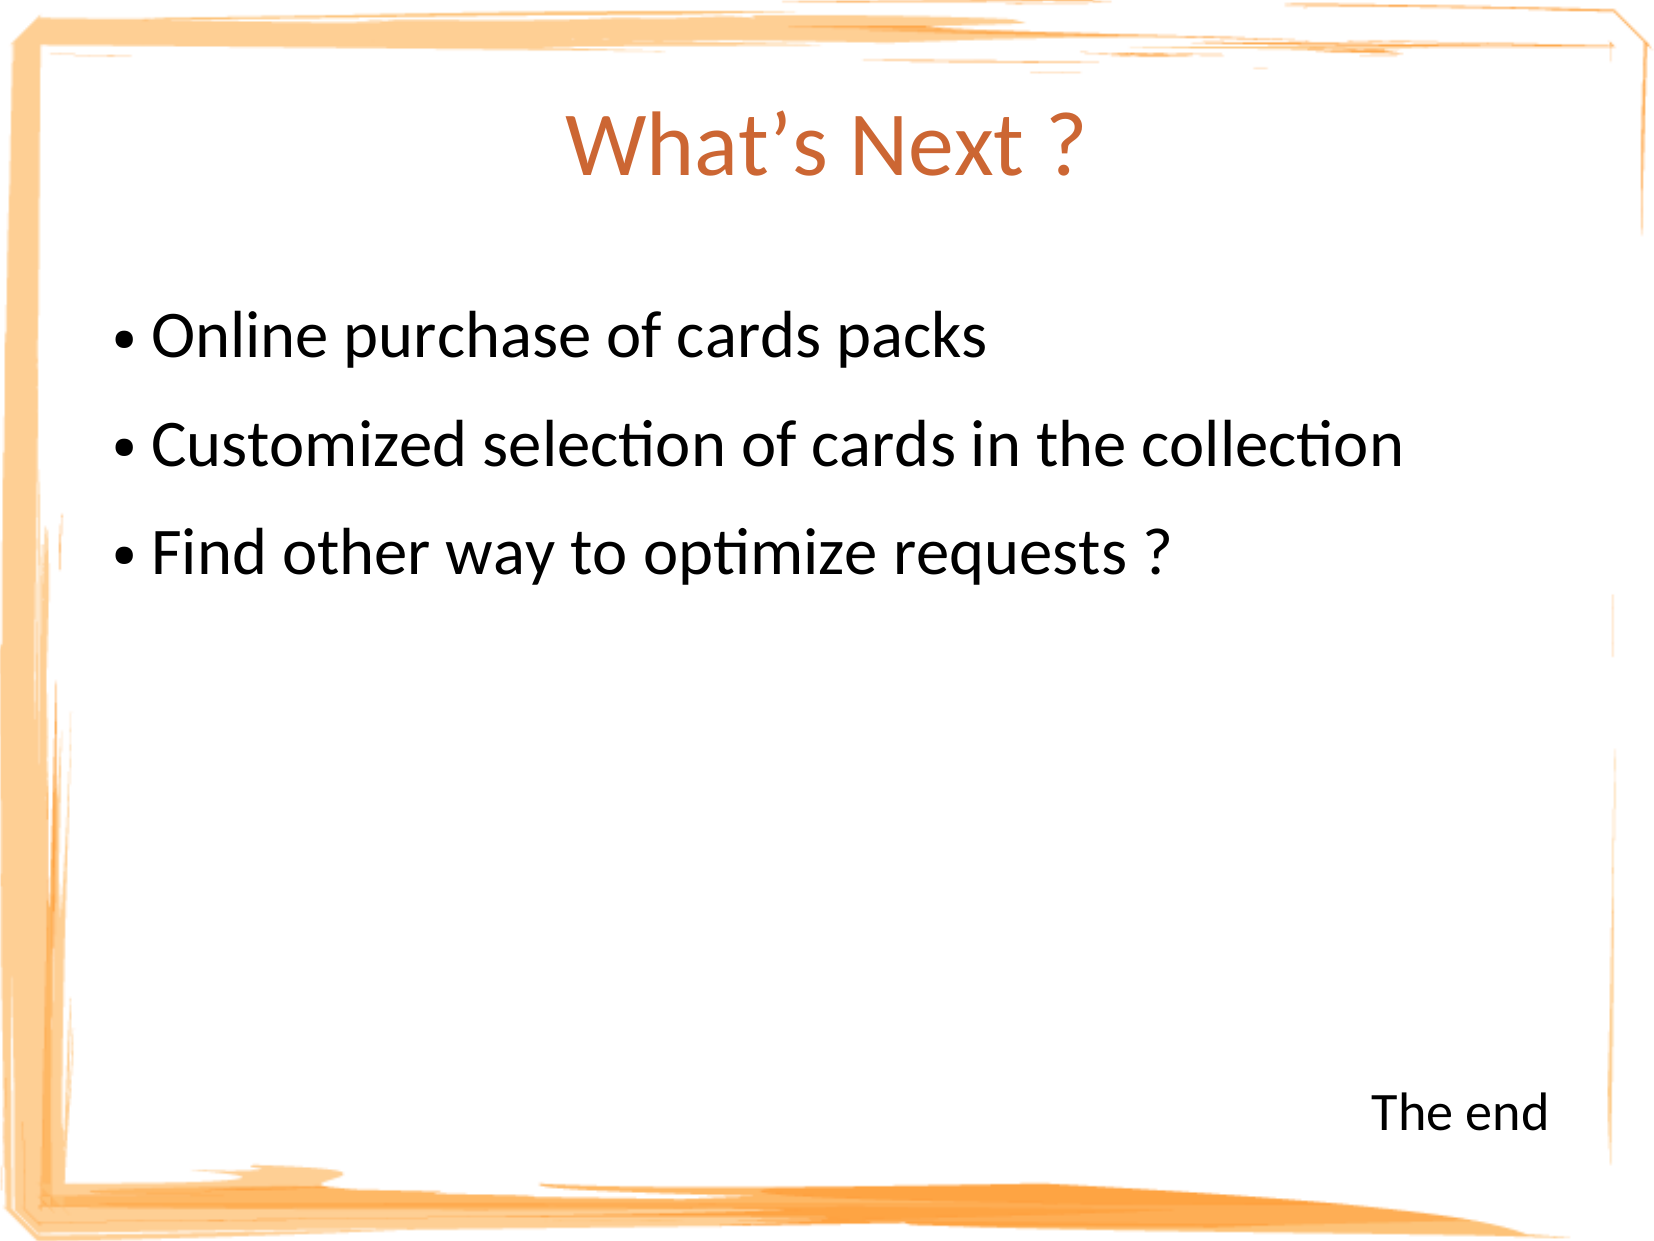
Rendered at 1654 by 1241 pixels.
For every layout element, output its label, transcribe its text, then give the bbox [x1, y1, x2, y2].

text_box The end [1357, 1082, 1565, 1152]
title What’s Next ? [82, 49, 1571, 257]
text_box Online purchase of cards packs Customized selection of cards in the collection Find other way to optimize requests ? [112, 241, 1565, 1063]
picture [0, 0, 1654, 1241]
